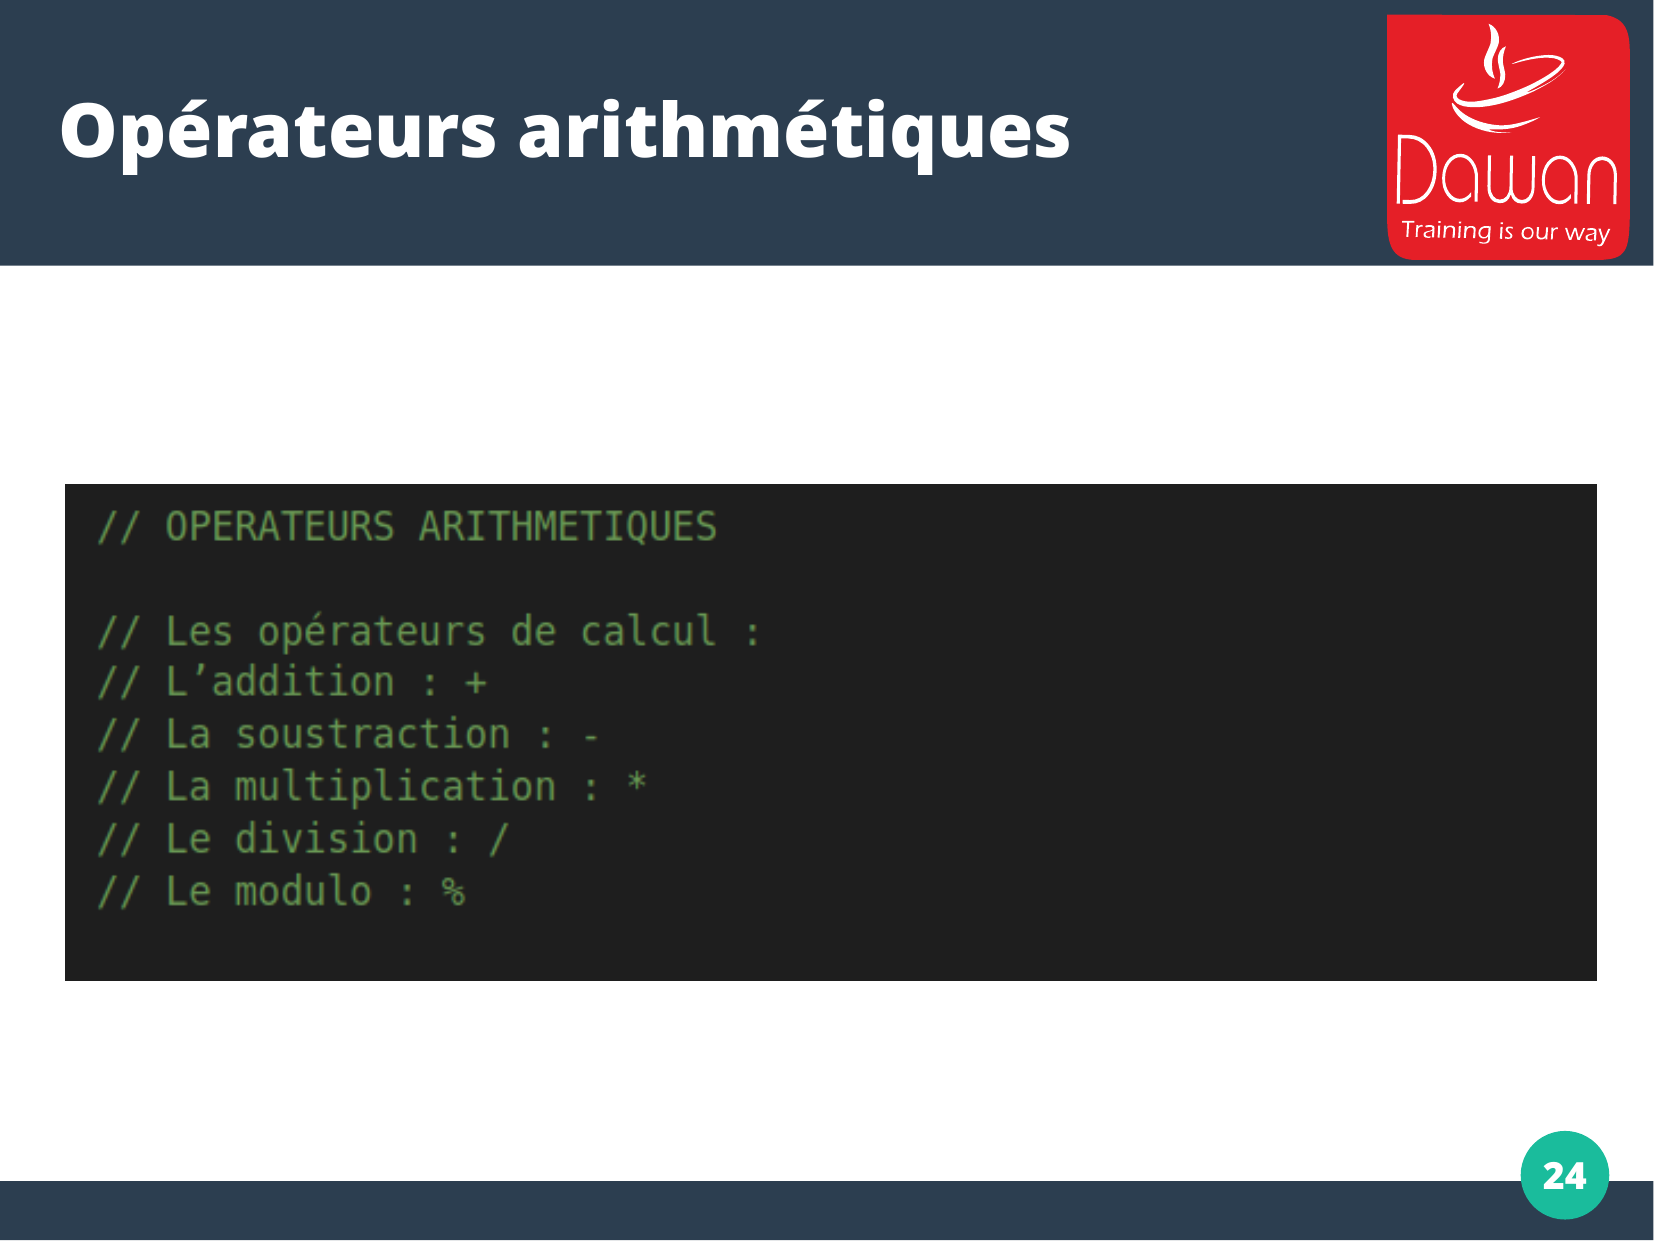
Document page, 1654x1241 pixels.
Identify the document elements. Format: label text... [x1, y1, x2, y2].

picture [65, 484, 1597, 981]
picture [1387, 14, 1630, 260]
title Opérateurs arithmétiques [59, 49, 1387, 207]
